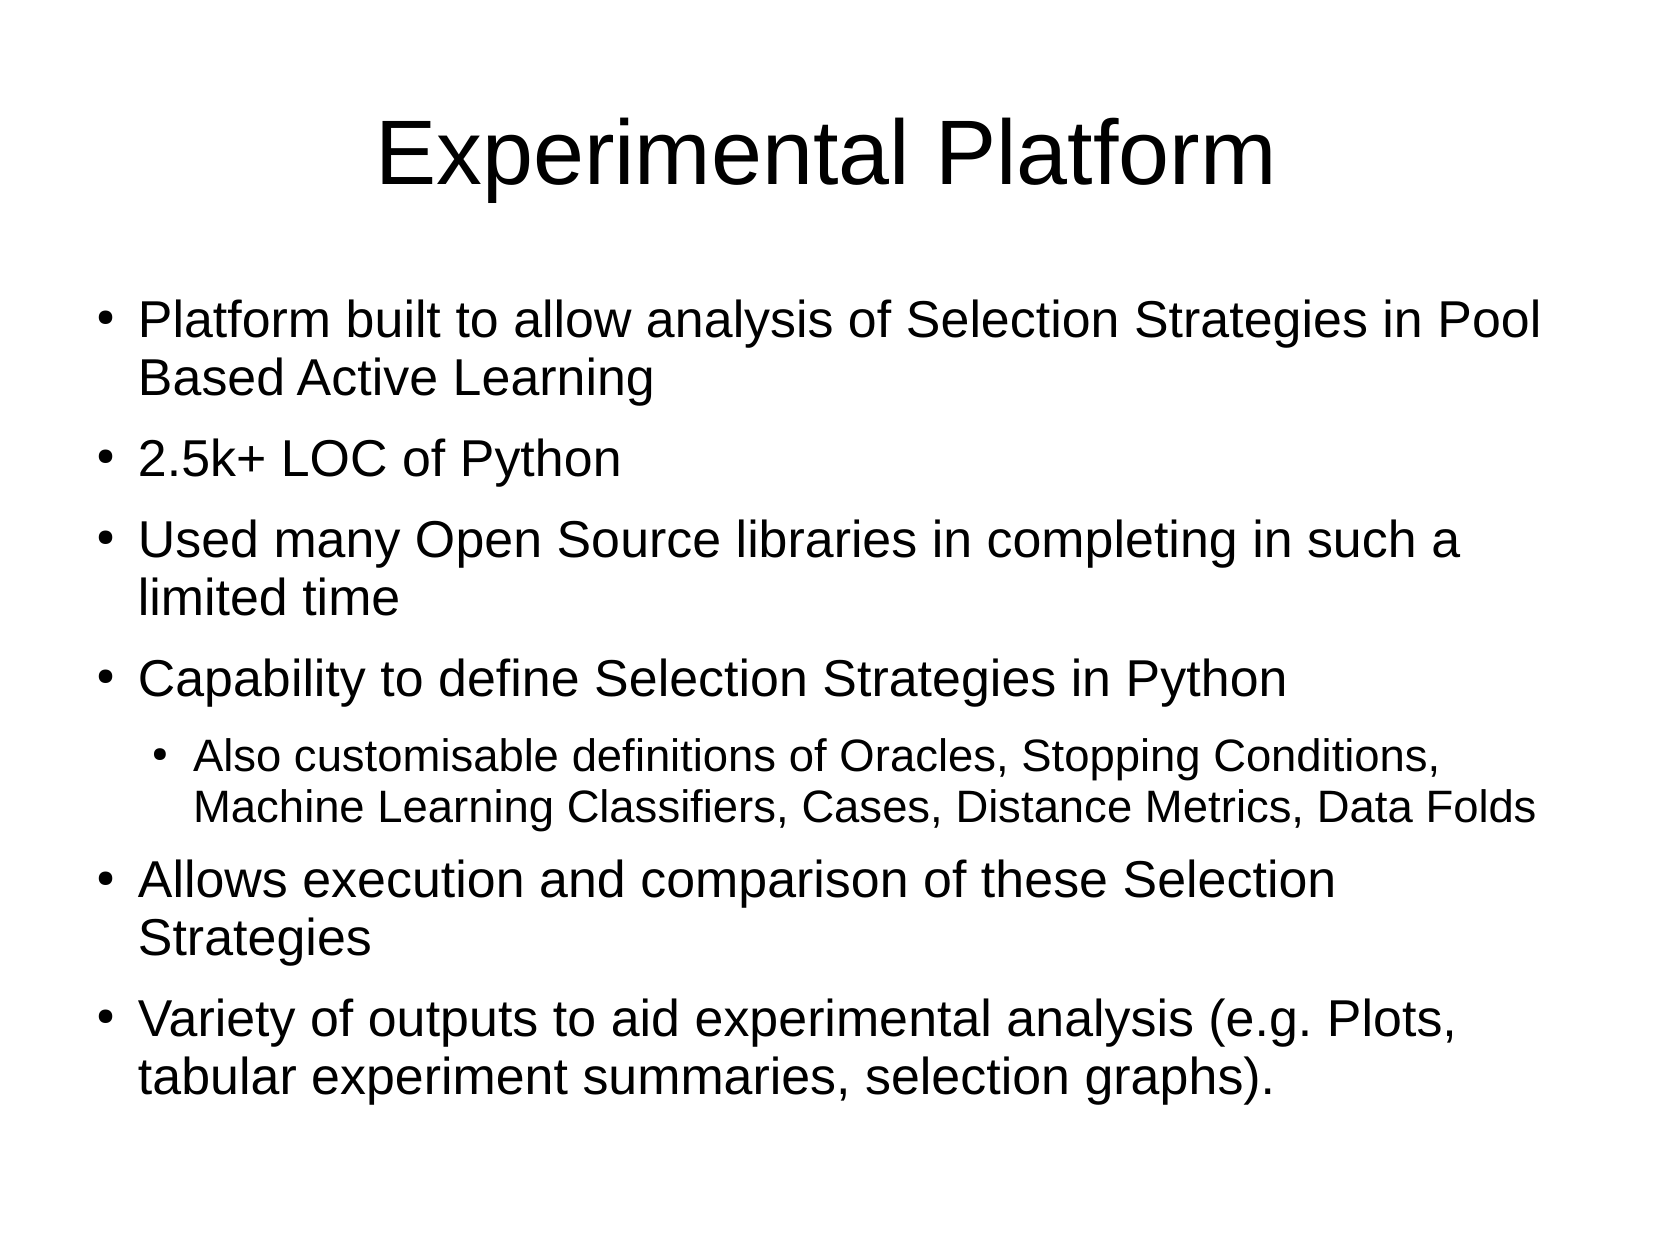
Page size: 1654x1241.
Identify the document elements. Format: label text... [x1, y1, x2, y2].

list Platform built to allow analysis of Selection Strategies in Pool Based Active Learning 2.5k+ LOC of Python Used many Open Source libraries in completing in such a limited time Capability to define Selection Strategies in Python Also customisable definitions of Oracles, Stopping Conditions, Machine Learning Classifiers, Cases, Distance Metrics, Data Folds Allows execution and comparison of these Selection Strategies Variety of outputs to aid experimental analysis (e.g. Plots, tabular experiment summaries, selection graphs). [82, 290, 1571, 1123]
title Experimental Platform [82, 49, 1571, 257]
